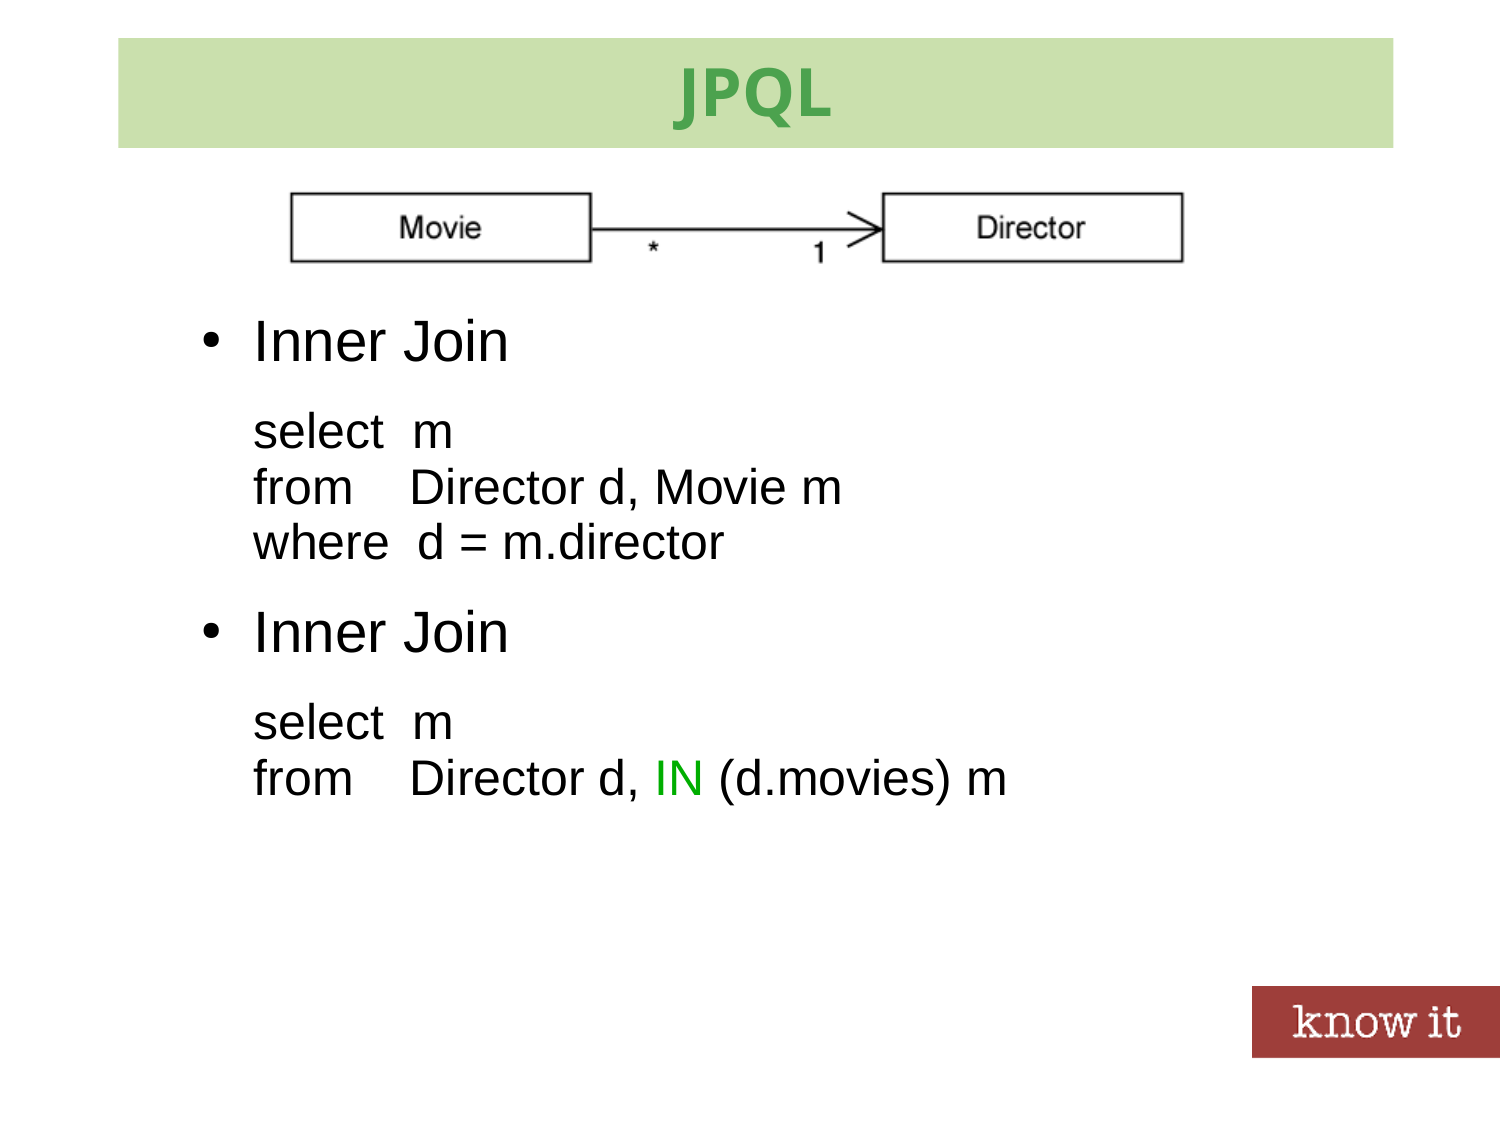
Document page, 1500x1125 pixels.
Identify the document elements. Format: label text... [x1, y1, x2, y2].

picture [1252, 986, 1500, 1058]
list Inner Join select m from Director d, Movie m where d = m.director Inner Join select m from Director d, IN (d.movies) m [183, 308, 1442, 971]
text_box JPQL [118, 38, 1394, 148]
picture [283, 185, 1194, 276]
